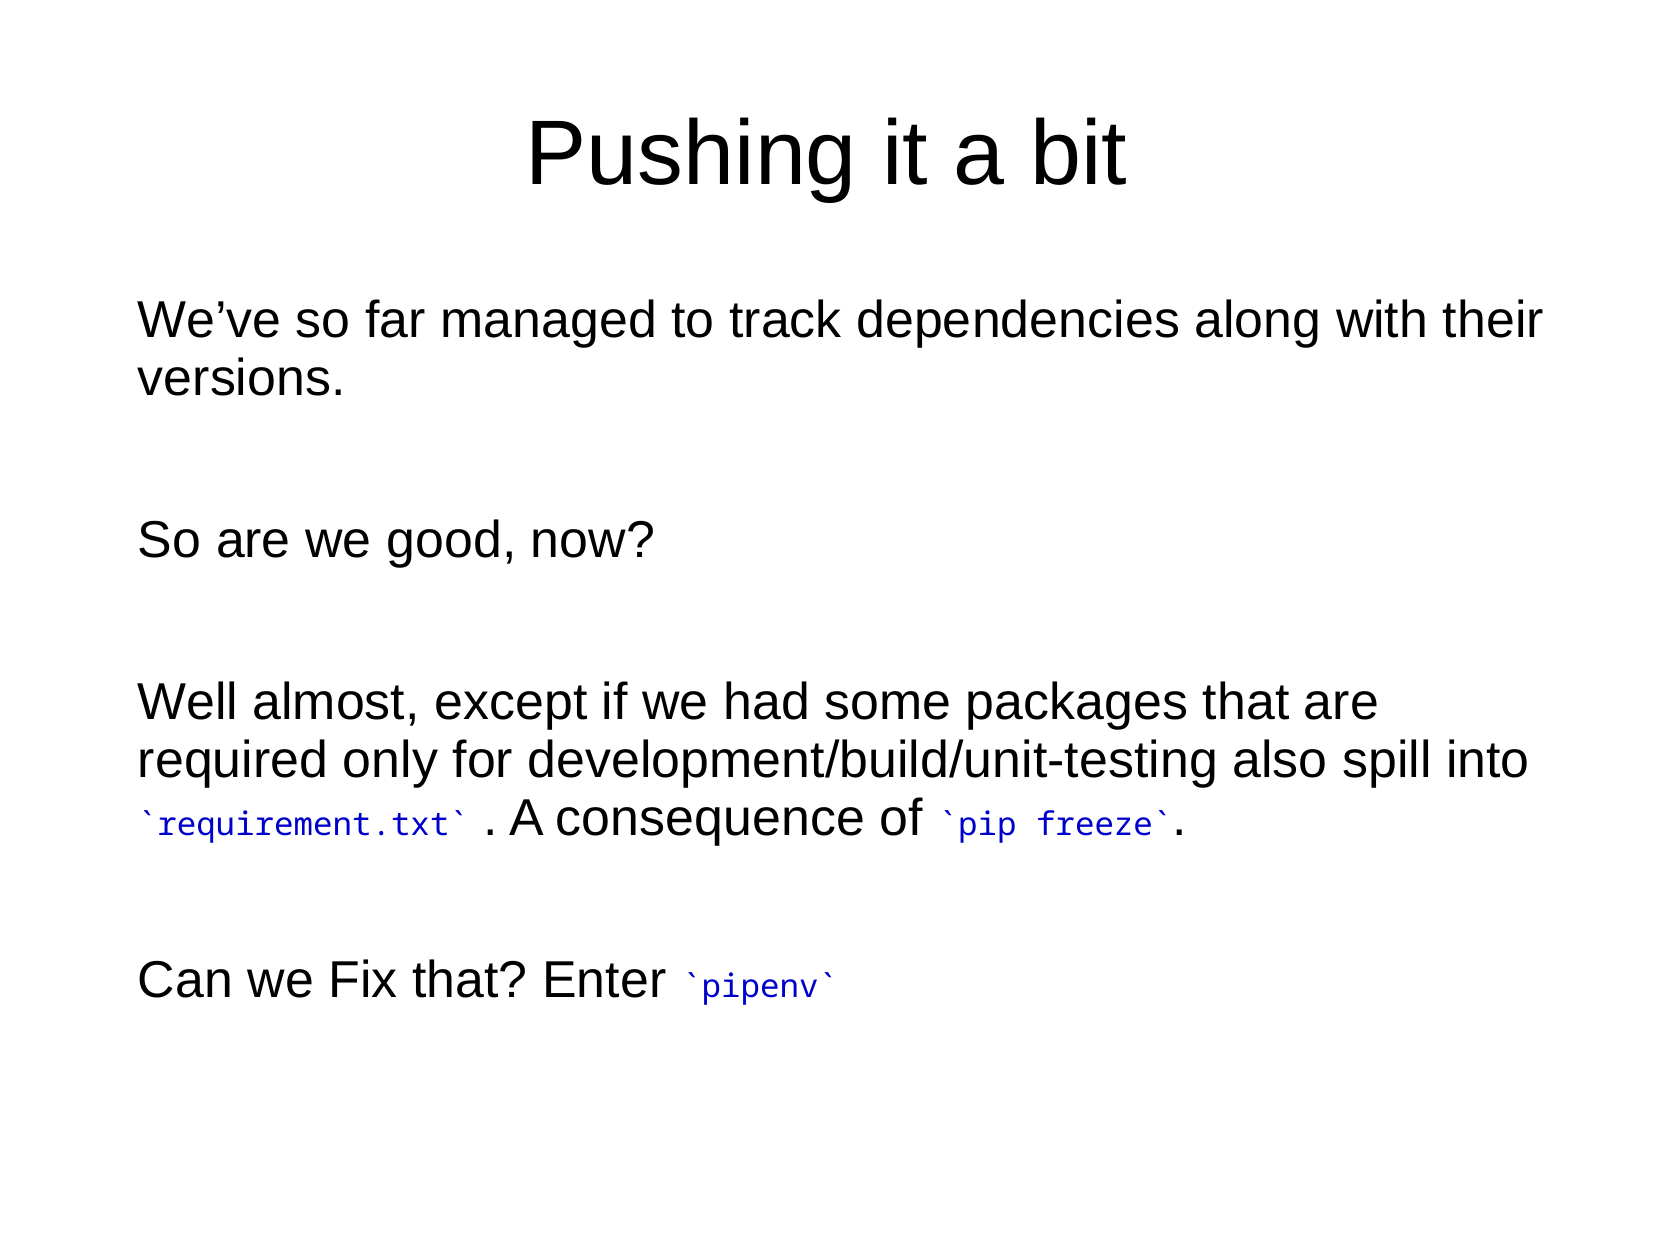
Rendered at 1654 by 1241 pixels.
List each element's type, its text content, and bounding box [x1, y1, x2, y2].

title Pushing it a bit [82, 49, 1571, 257]
list We’ve so far managed to track dependencies along with their versions. So are we good, now? Well almost, except if we had some packages that are required only for development/build/unit-testing also spill into `requirement.txt` . A consequence of `pip freeze`. Can we Fix that? Enter `pipenv` [82, 290, 1571, 1010]
